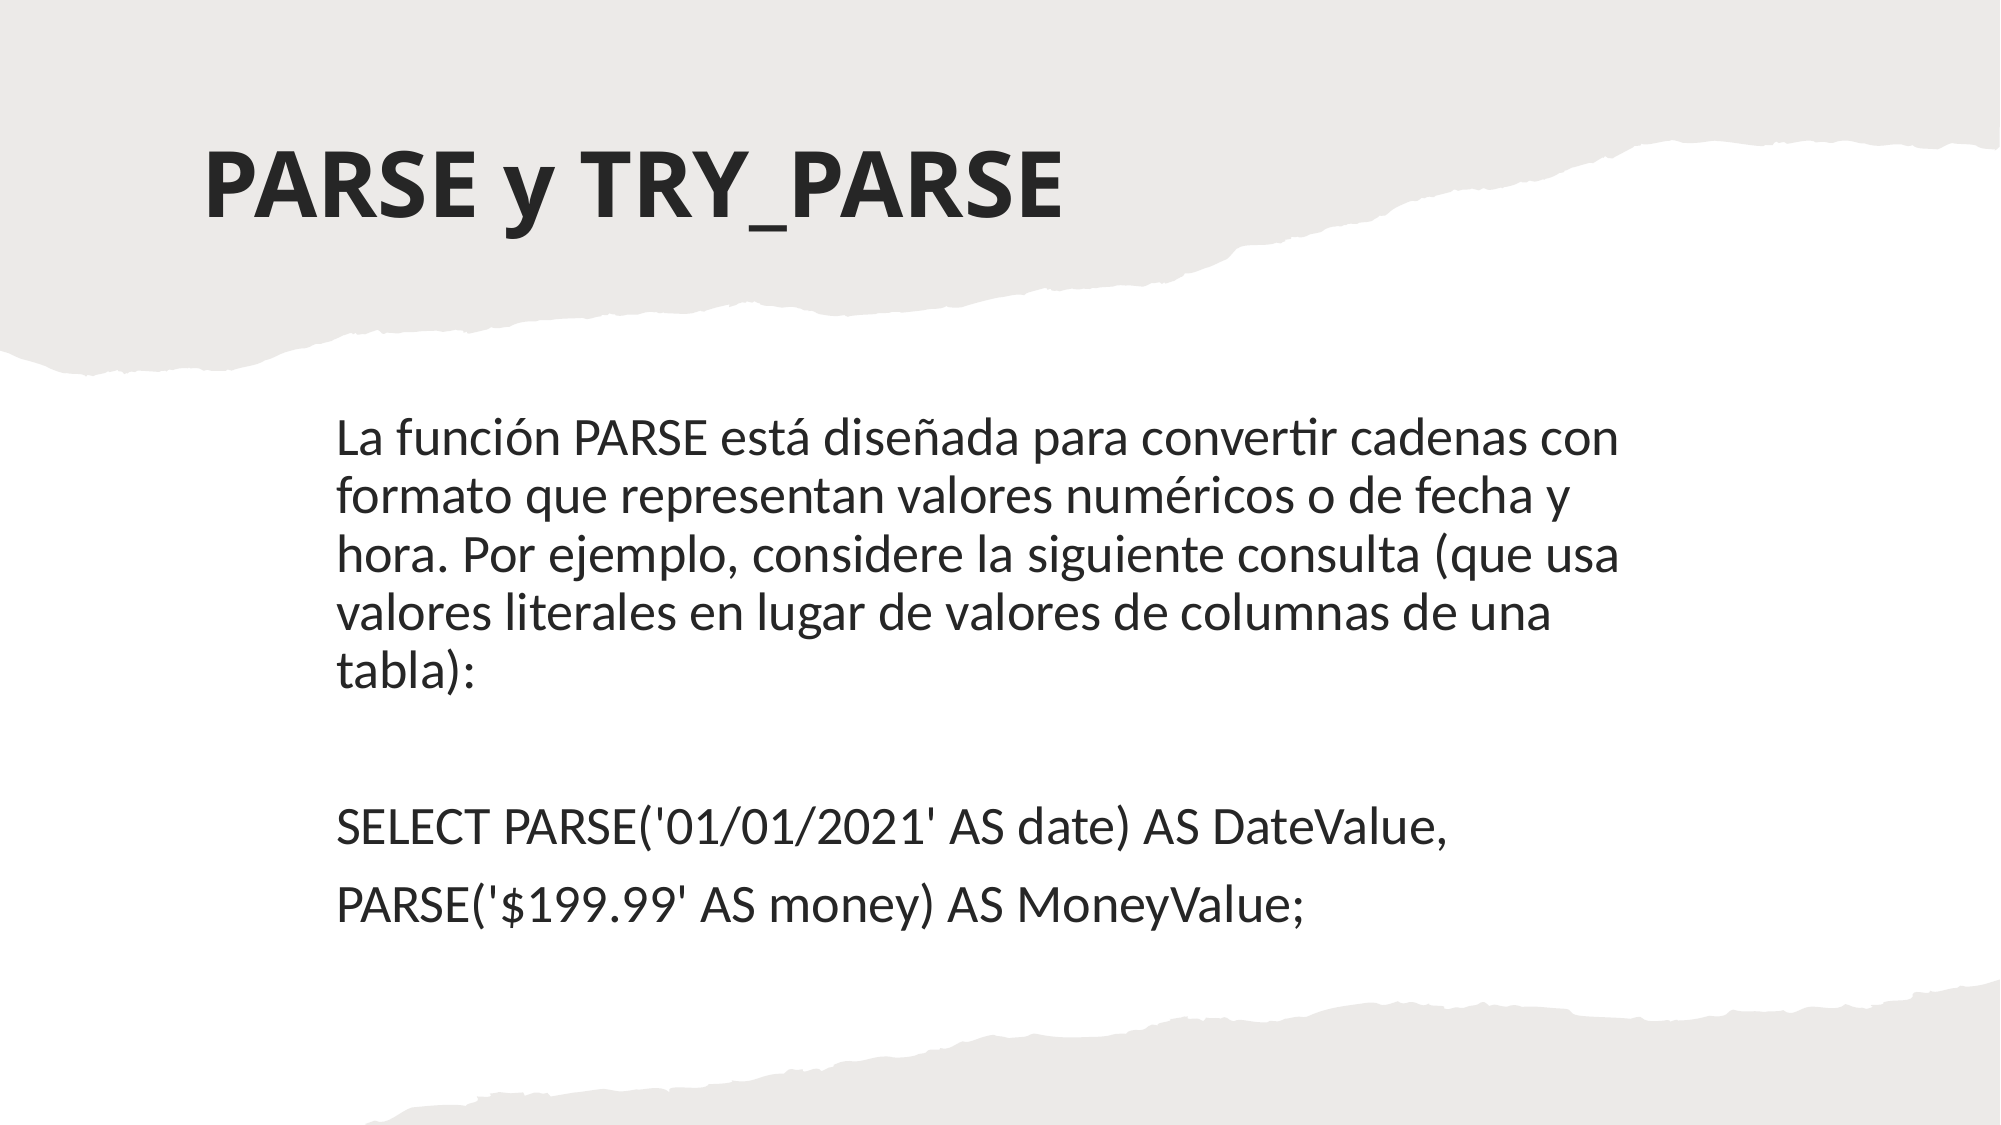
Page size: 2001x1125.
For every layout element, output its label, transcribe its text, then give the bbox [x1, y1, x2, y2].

text_box [0, 0, 2000, 1125]
title PARSE y TRY_PARSE [186, 90, 1752, 286]
list La función PARSE está diseñada para convertir cadenas con formato que representan valores numéricos o de fecha y hora. Por ejemplo, considere la siguiente consulta (que usa valores literales en lugar de valores de columnas de una tabla): SELECT PARSE('01/01/2021' AS date) AS DateValue, PARSE('$199.99' AS money) AS MoneyValue; [321, 398, 1679, 944]
